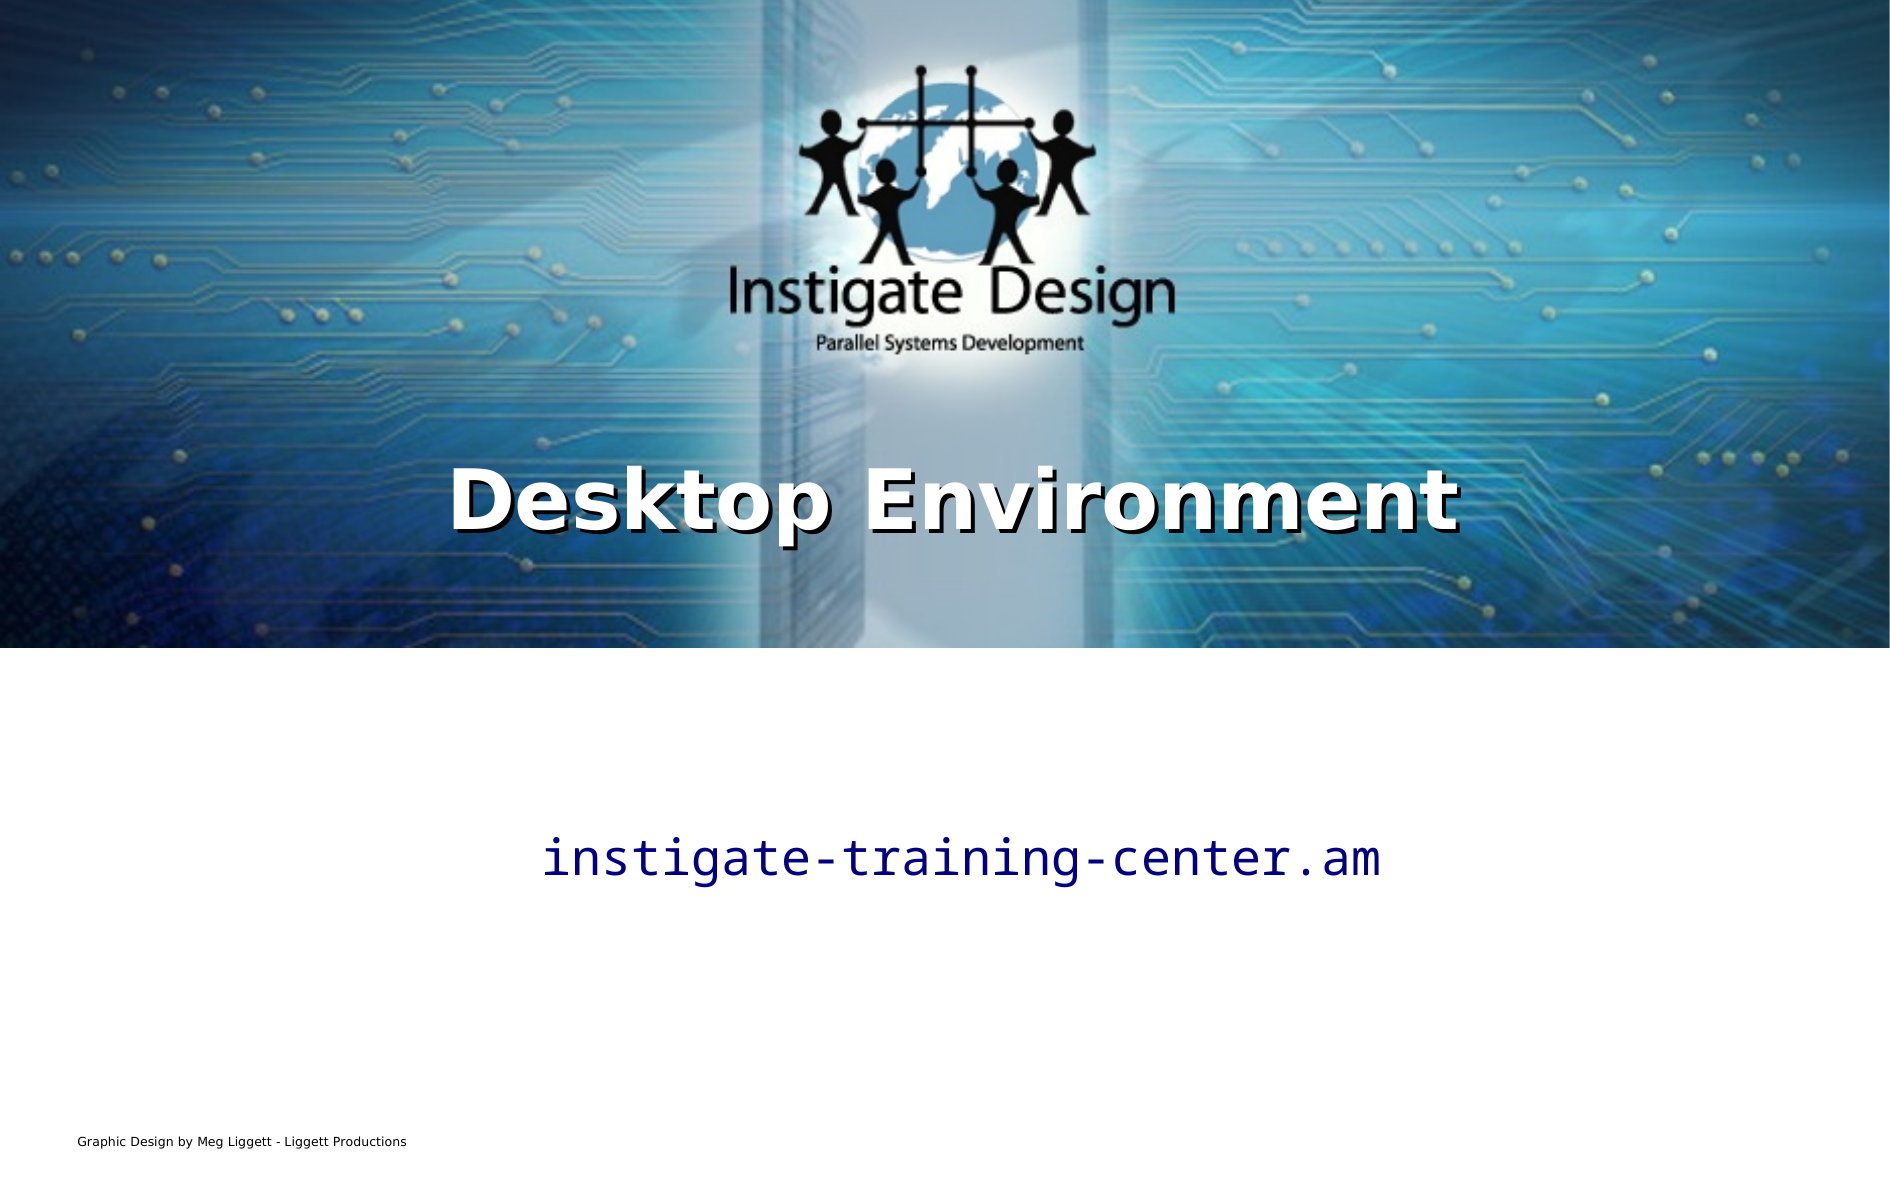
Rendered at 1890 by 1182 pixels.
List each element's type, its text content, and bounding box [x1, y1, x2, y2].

picture [0, 0, 1890, 648]
subtitle instigate-training-center.am [300, 819, 1623, 938]
title Desktop Environment [150, 444, 1757, 601]
